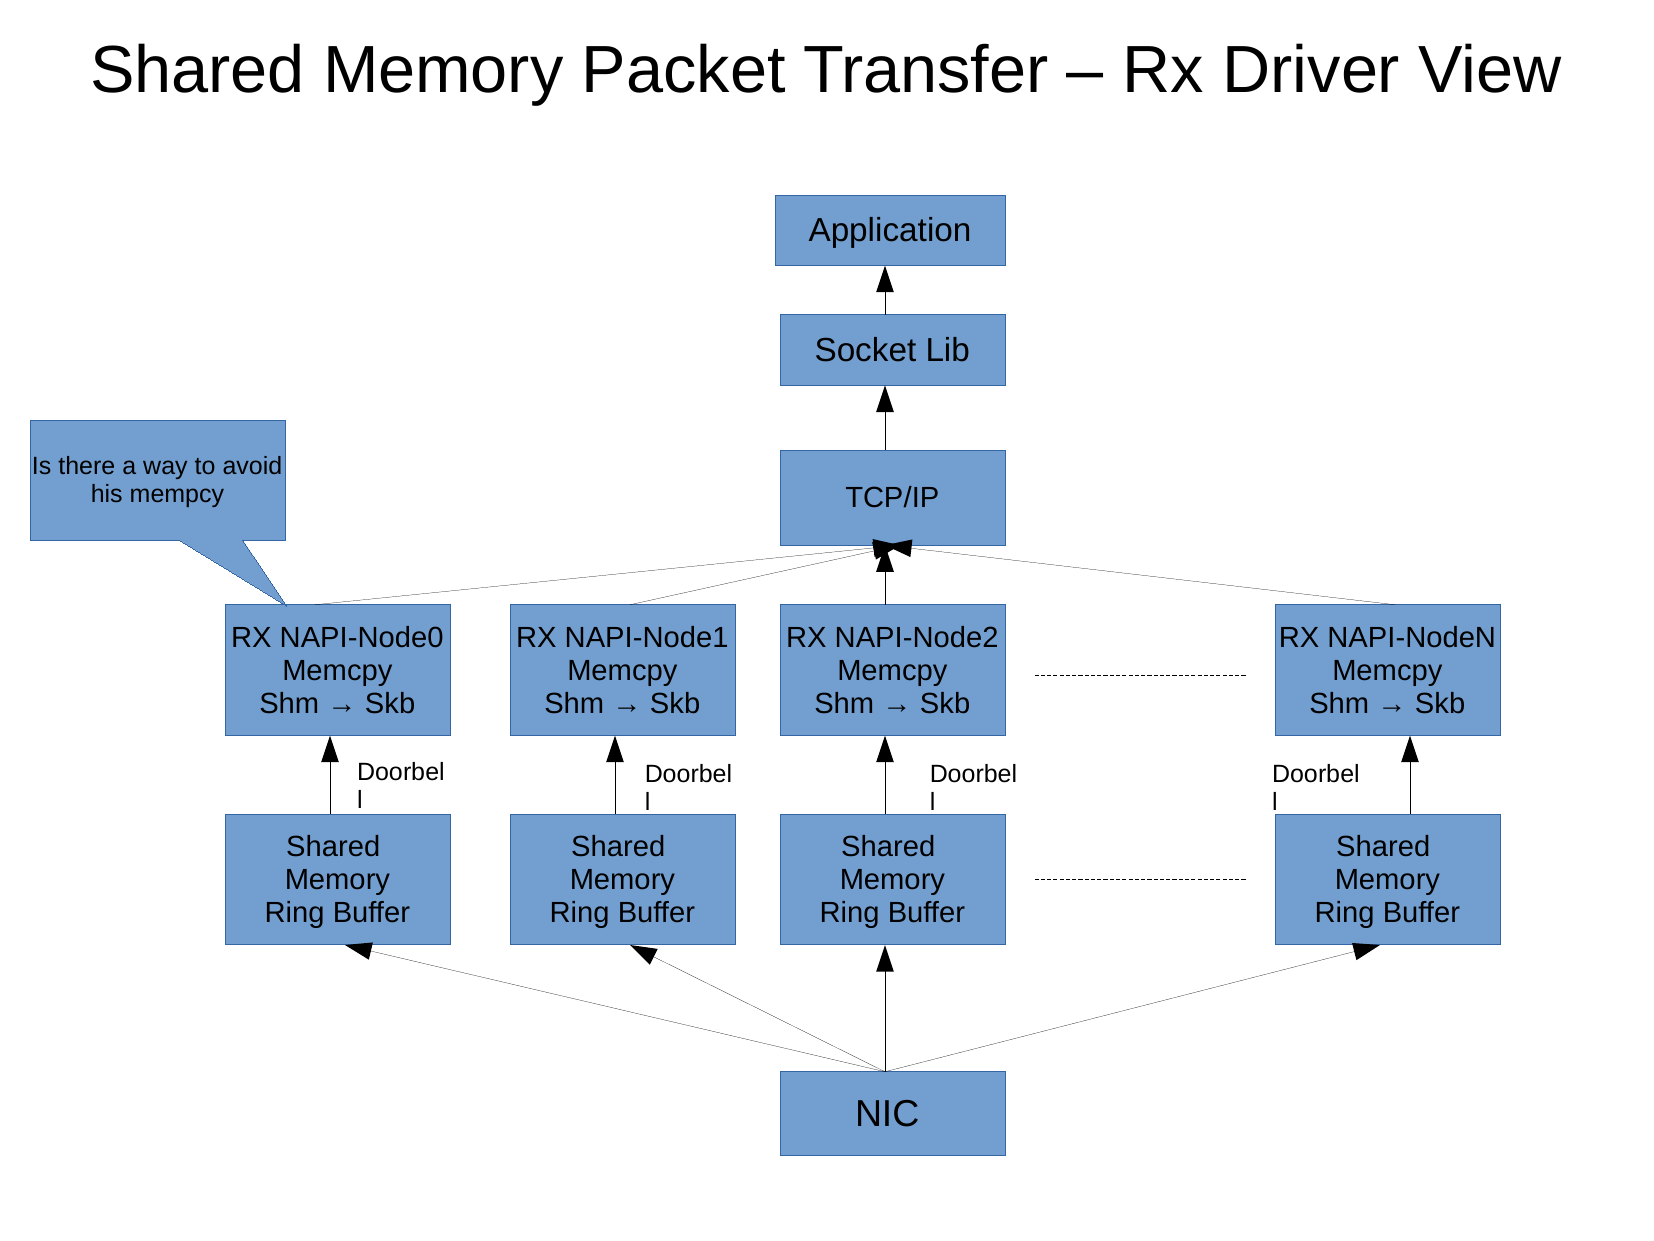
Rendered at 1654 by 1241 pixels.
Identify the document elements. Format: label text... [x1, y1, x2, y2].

text_box Doorbell [915, 752, 1038, 796]
text_box Shared Memory Ring Buffer [225, 814, 451, 945]
text_box Shared Memory Ring Buffer [780, 814, 1006, 945]
text_box Doorbell [342, 750, 466, 793]
title Shared Memory Packet Transfer – Rx Driver View [82, 19, 1571, 121]
text_box RX NAPI-Node1 Memcpy Shm → Skb [510, 604, 736, 736]
text_box RX NAPI-Node0 Memcpy Shm → Skb [225, 604, 451, 736]
text_box TCP/IP [780, 450, 1006, 546]
text_box Doorbell [1257, 752, 1381, 796]
text_box Shared Memory Ring Buffer [510, 814, 736, 945]
text_box Socket Lib [780, 314, 1006, 386]
text_box RX NAPI-Node2 Memcpy Shm → Skb [780, 604, 1006, 736]
text_box Application [775, 195, 1006, 266]
text_box Doorbell [630, 752, 753, 796]
text_box Shared Memory Ring Buffer [1275, 814, 1501, 945]
text_box RX NAPI-NodeN Memcpy Shm → Skb [1275, 604, 1501, 736]
text_box Is there a way to avoid his mempcy [30, 420, 287, 607]
text_box NIC [780, 1071, 1006, 1156]
